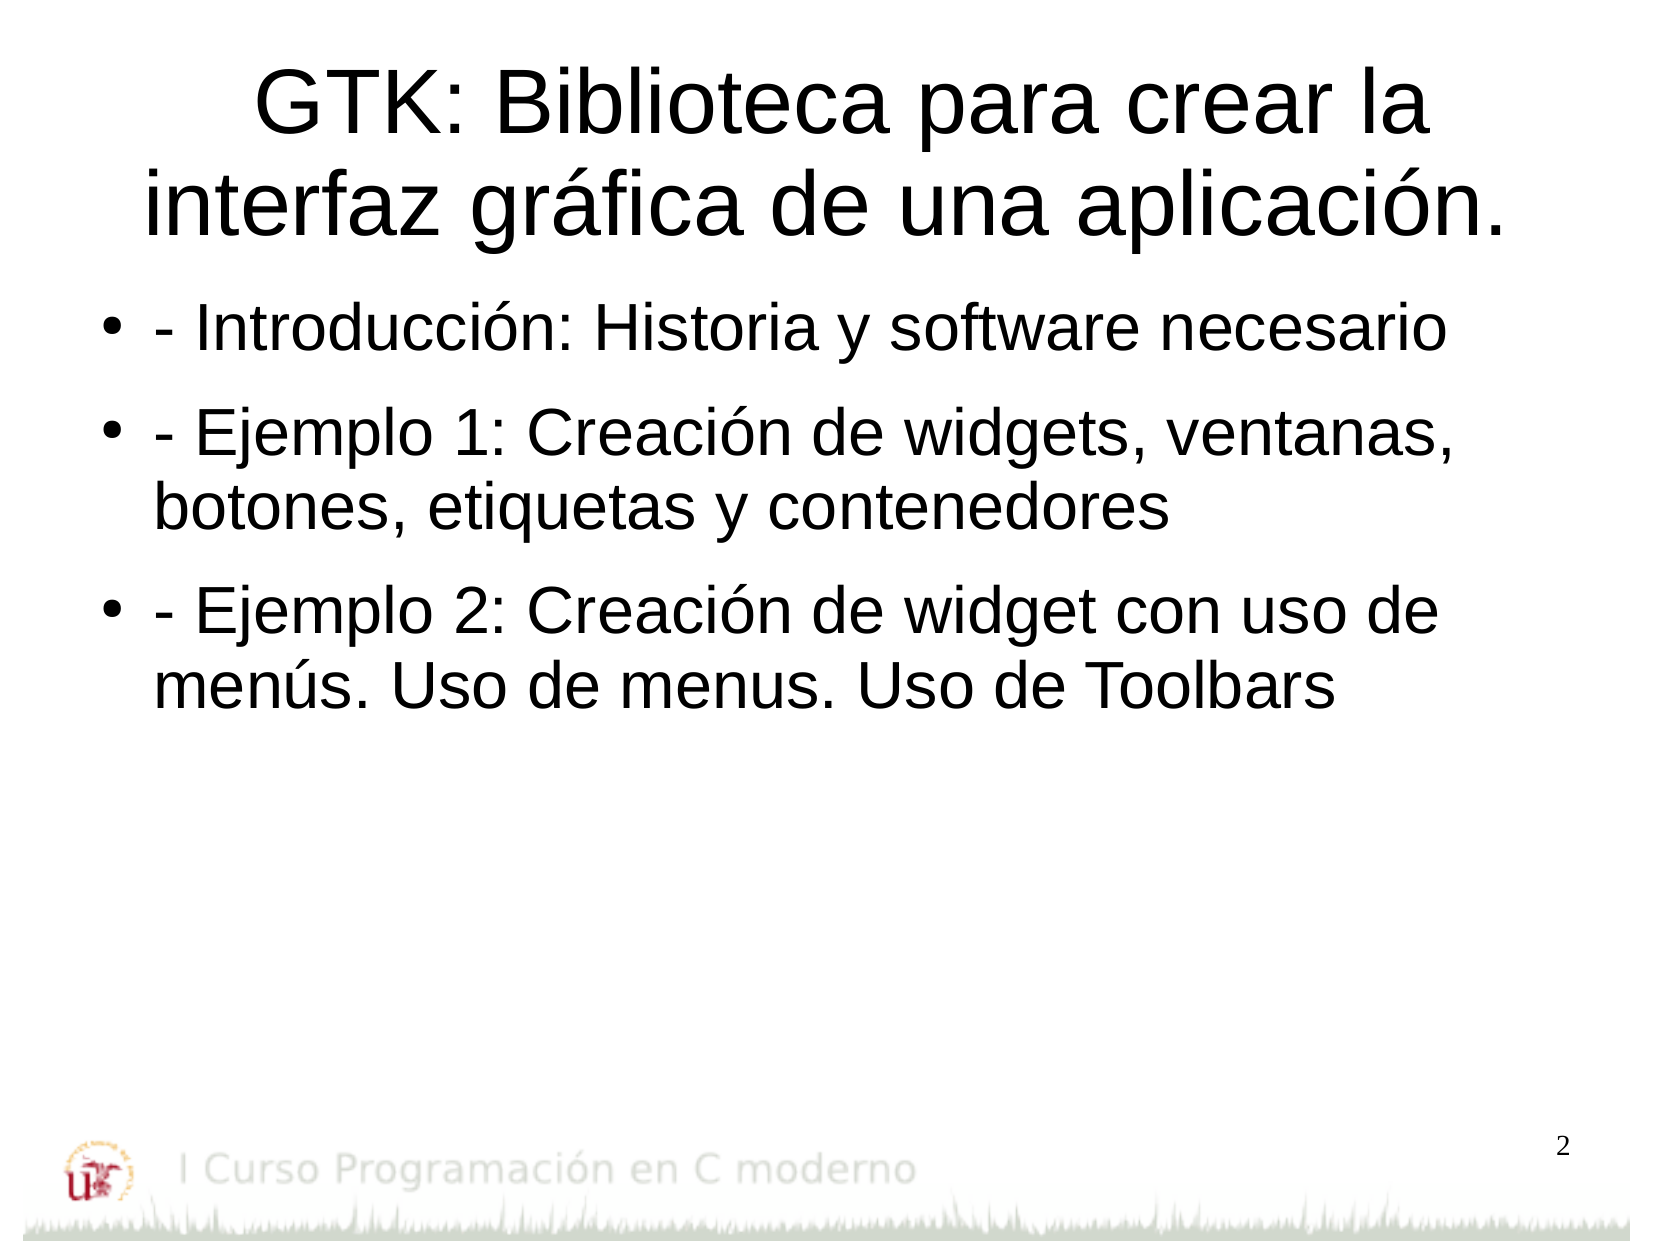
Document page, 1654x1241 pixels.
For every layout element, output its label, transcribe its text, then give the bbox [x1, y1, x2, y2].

list - Introducción: Historia y software necesario - Ejemplo 1: Creación de widgets, ventanas, botones, etiquetas y contenedores - Ejemplo 2: Creación de widget con uso de menús. Uso de menus. Uso de Toolbars [82, 290, 1538, 1010]
title GTK: Biblioteca para crear la interfaz gráfica de una aplicación. [82, 49, 1571, 257]
picture [23, 1136, 1630, 1241]
